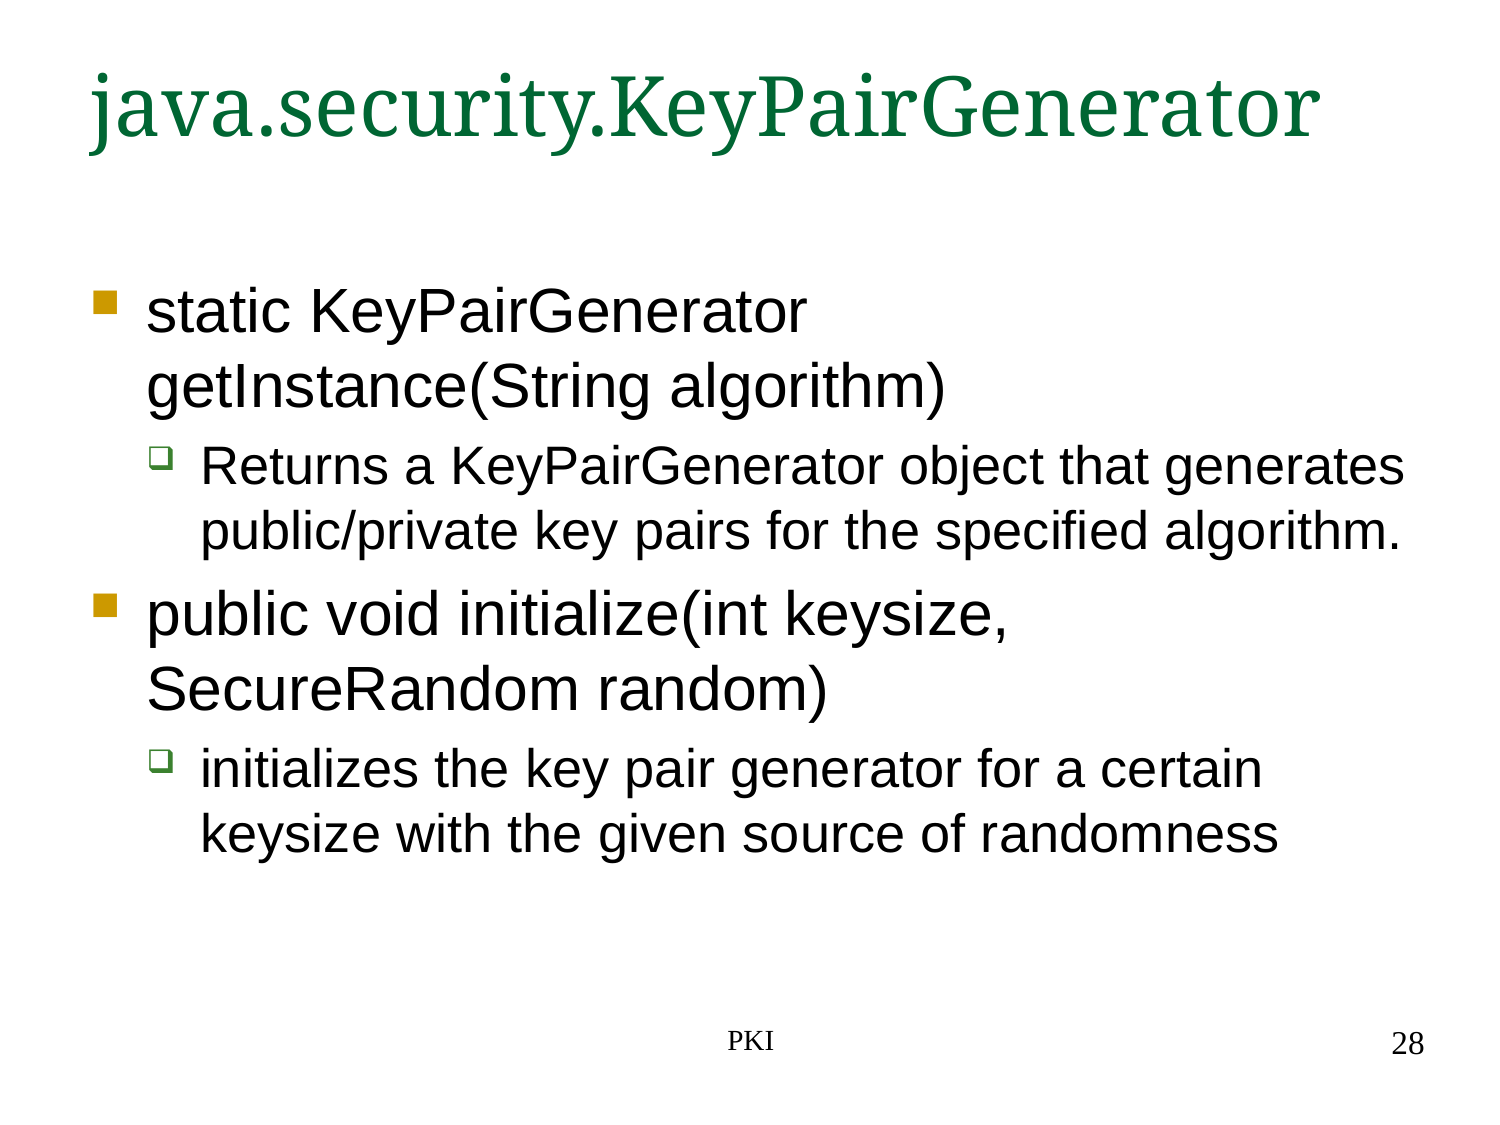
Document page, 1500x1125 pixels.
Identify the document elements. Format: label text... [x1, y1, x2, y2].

title java.security.KeyPairGenerator [75, 45, 1425, 233]
list static KeyPairGenerator getInstance(String algorithm) Returns a KeyPairGenerator object that generates public/private key pairs for the specified algorithm. public void initialize(int keysize, SecureRandom random) initializes the key pair generator for a certain keysize with the given source of randomness [75, 262, 1425, 1006]
